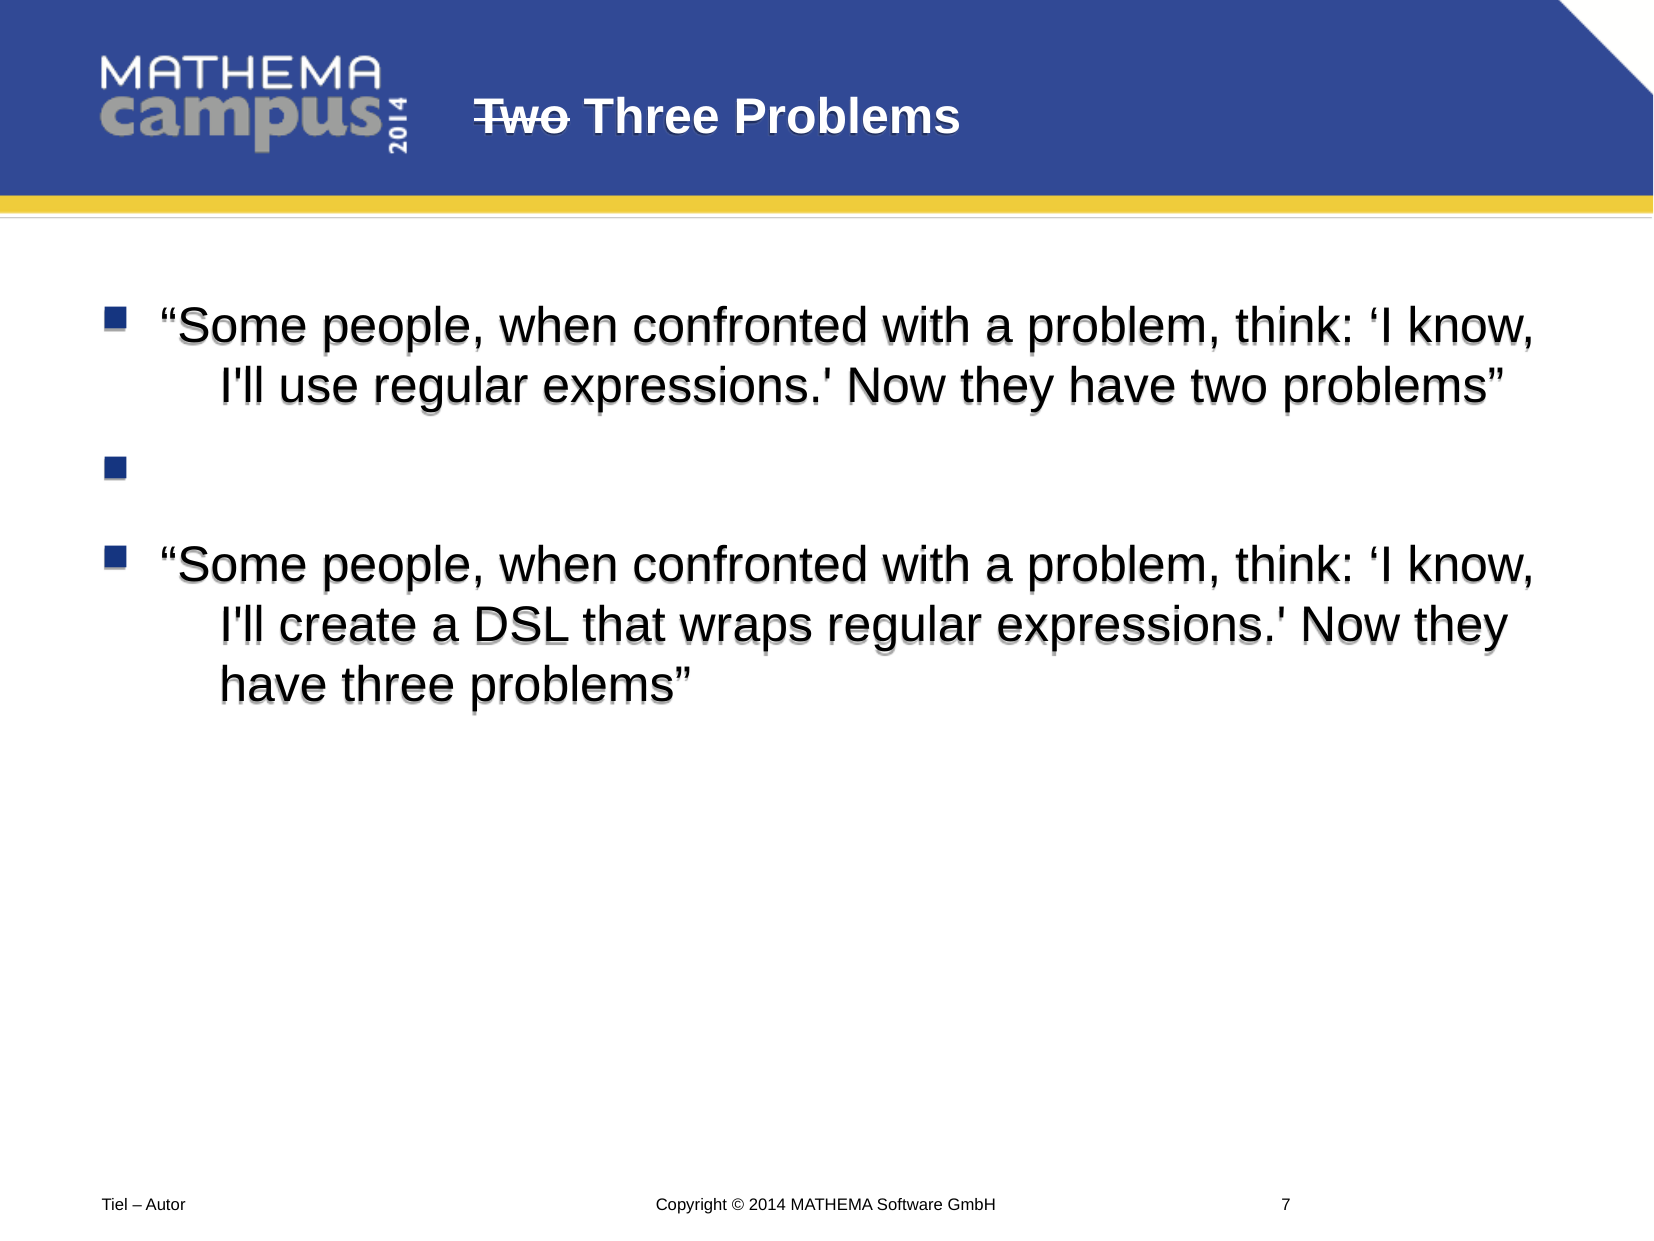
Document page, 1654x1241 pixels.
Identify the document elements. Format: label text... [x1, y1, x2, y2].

title Two Three Problems [473, 70, 1547, 158]
list “Some people, when confronted with a problem, think: ‘I know, I'll use regular expressions.' Now they have two problems” “Some people, when confronted with a problem, think: ‘I know, I'll create a DSL that wraps regular expressions.' Now they have three problems” [101, 292, 1547, 1140]
